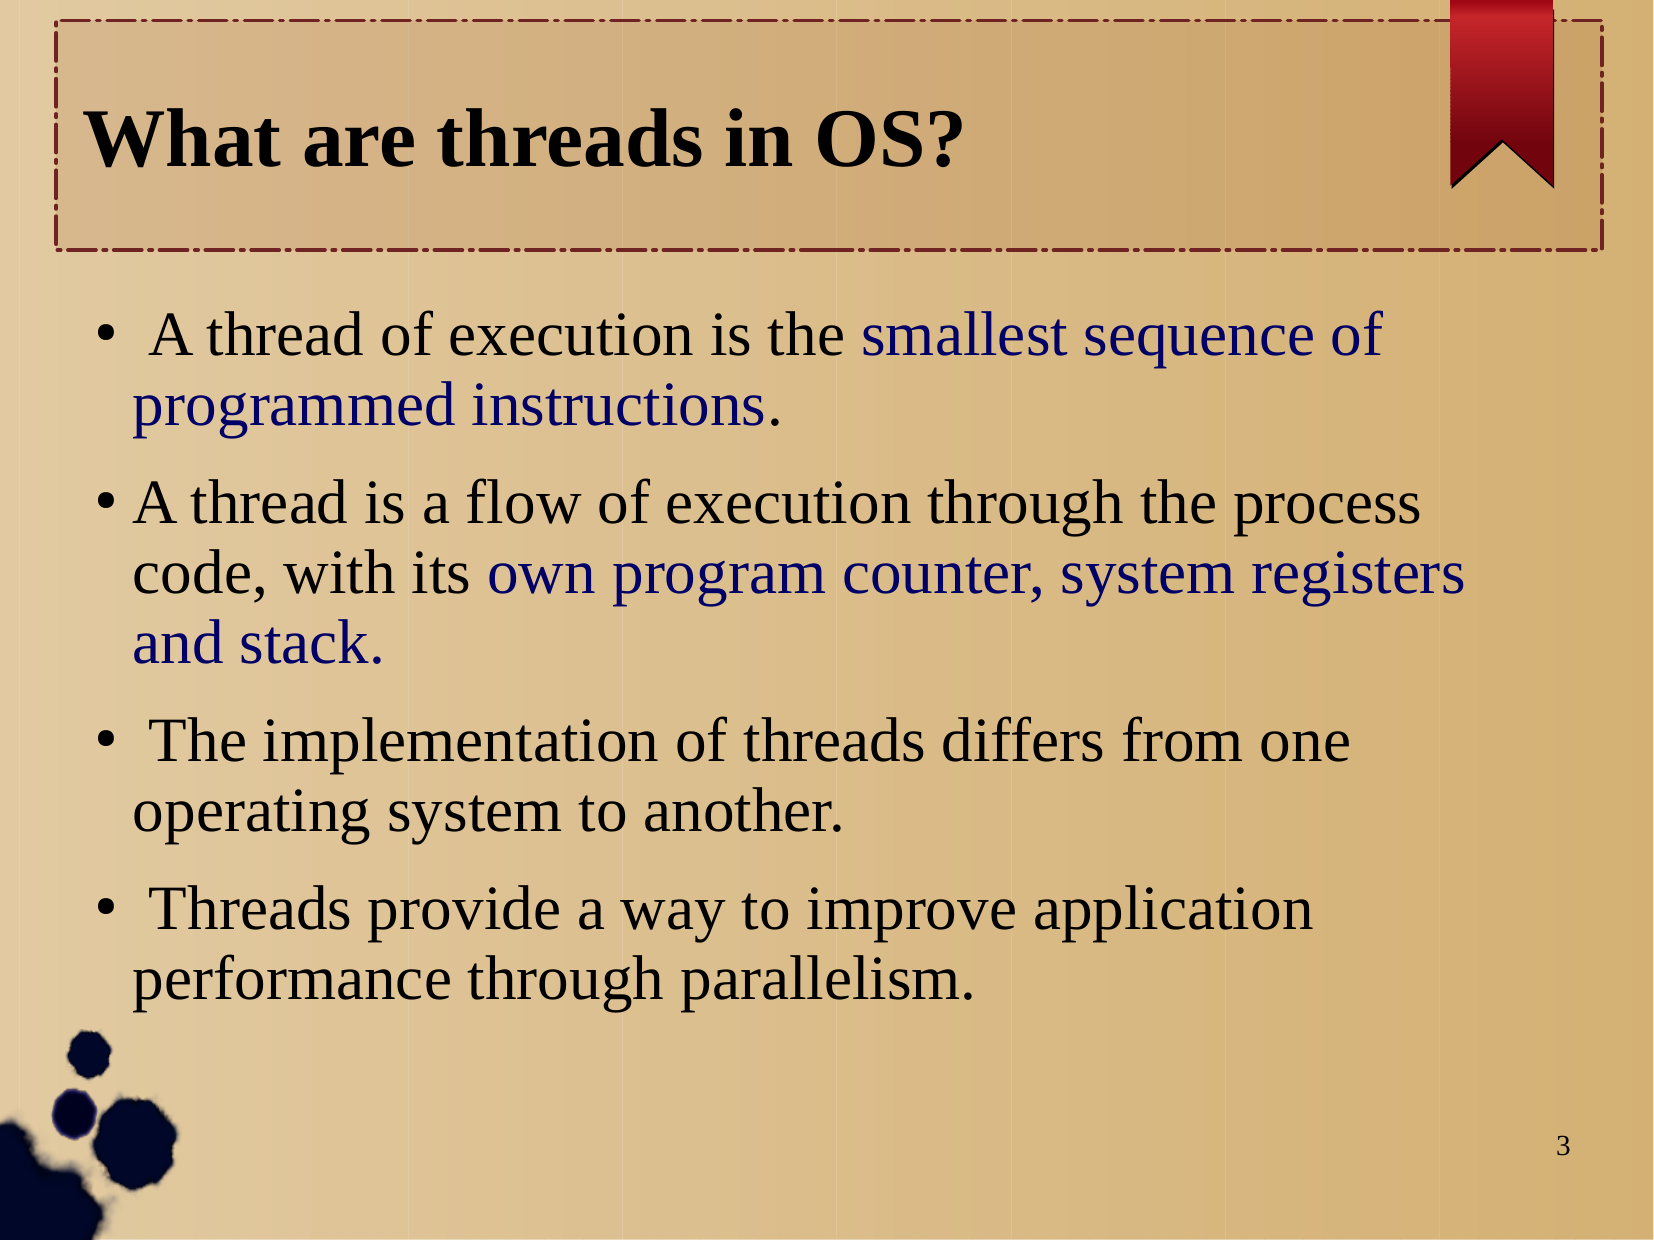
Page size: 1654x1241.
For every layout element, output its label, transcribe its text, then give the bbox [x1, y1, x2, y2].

list A thread of execution is the smallest sequence of programmed instructions. A thread is a flow of execution through the process code, with its own program counter, system registers and stack. The implementation of threads differs from one operating system to another. Threads provide a way to improve application performance through parallelism. [82, 299, 1571, 1019]
title What are threads in OS? [82, 47, 1412, 229]
